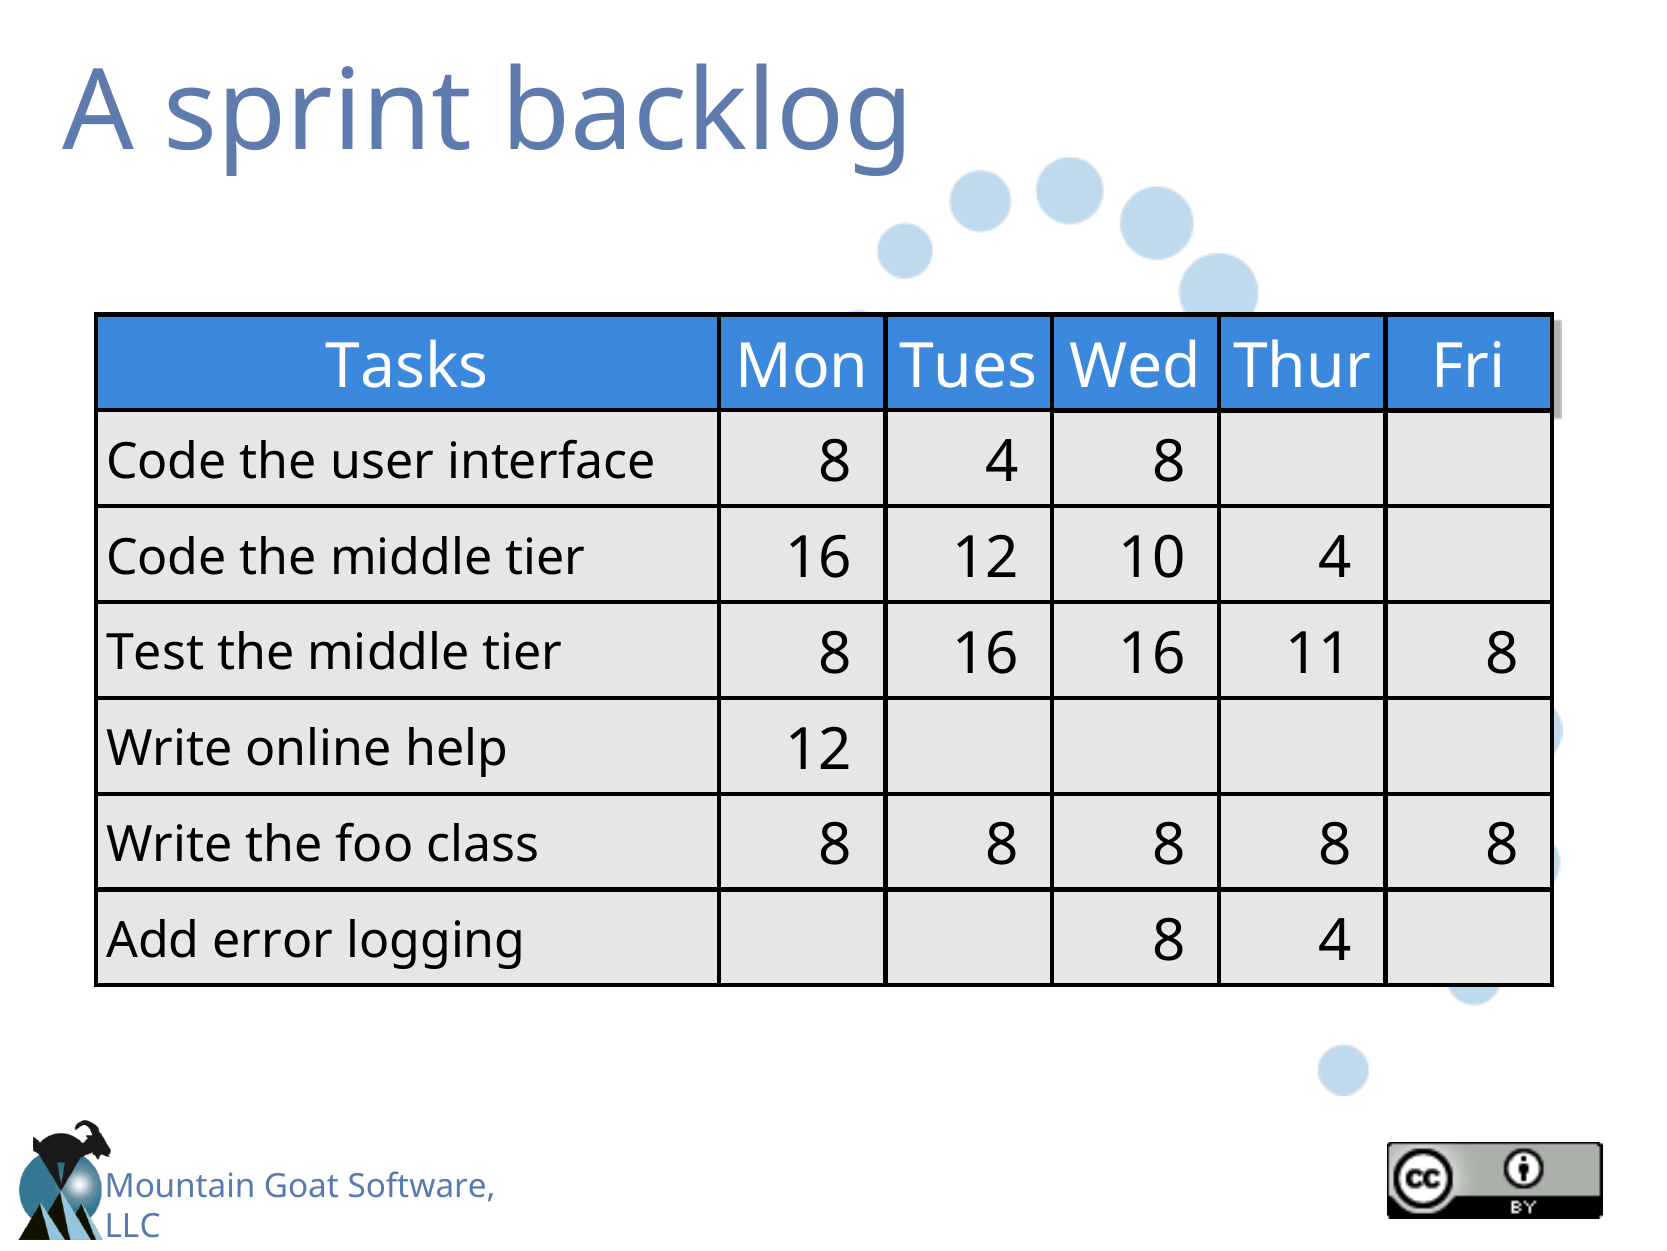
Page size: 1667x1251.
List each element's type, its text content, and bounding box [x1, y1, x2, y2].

text_box Add error logging [95, 889, 718, 986]
text_box [885, 697, 1553, 793]
text_box Write the foo class [95, 793, 718, 889]
text_box 8 [1219, 793, 1385, 889]
text_box Fri [1385, 314, 1553, 410]
text_box 10 [1052, 506, 1219, 602]
picture [835, 194, 1563, 1096]
text_box 8 [1052, 410, 1219, 506]
text_box 16 [718, 506, 885, 602]
text_box [1219, 410, 1553, 602]
text_box 8 [885, 793, 1052, 889]
text_box Tues [885, 314, 1052, 410]
text_box Tasks [95, 314, 718, 410]
text_box 4 [1219, 889, 1385, 986]
text_box 16 [1052, 602, 1219, 697]
text_box 4 [1219, 506, 1385, 602]
text_box [1385, 889, 1553, 986]
text_box Write online help [95, 697, 718, 793]
text_box [718, 889, 1052, 986]
text_box Wed [1052, 314, 1218, 410]
text_box Mon [718, 314, 885, 410]
text_box 8 [1385, 793, 1553, 889]
text_box Test the middle tier [95, 602, 718, 697]
text_box 8 [1052, 889, 1219, 986]
text_box Thur [1218, 314, 1385, 410]
text_box Code the middle tier [95, 506, 718, 602]
text_box 8 [718, 793, 885, 889]
picture [1387, 1142, 1603, 1219]
text_box 11 [1219, 602, 1385, 697]
text_box 8 [1052, 793, 1219, 889]
text_box 16 [885, 602, 1052, 697]
text_box 4 [885, 410, 1052, 506]
picture [18, 1120, 111, 1240]
text_box 12 [885, 506, 1052, 602]
text_box Code the user interface [95, 410, 718, 506]
text_box 8 [718, 410, 885, 506]
text_box 12 [718, 697, 885, 793]
text_box 8 [718, 602, 885, 697]
title A sprint backlog [56, 18, 1609, 194]
text_box 8 [1385, 602, 1553, 697]
